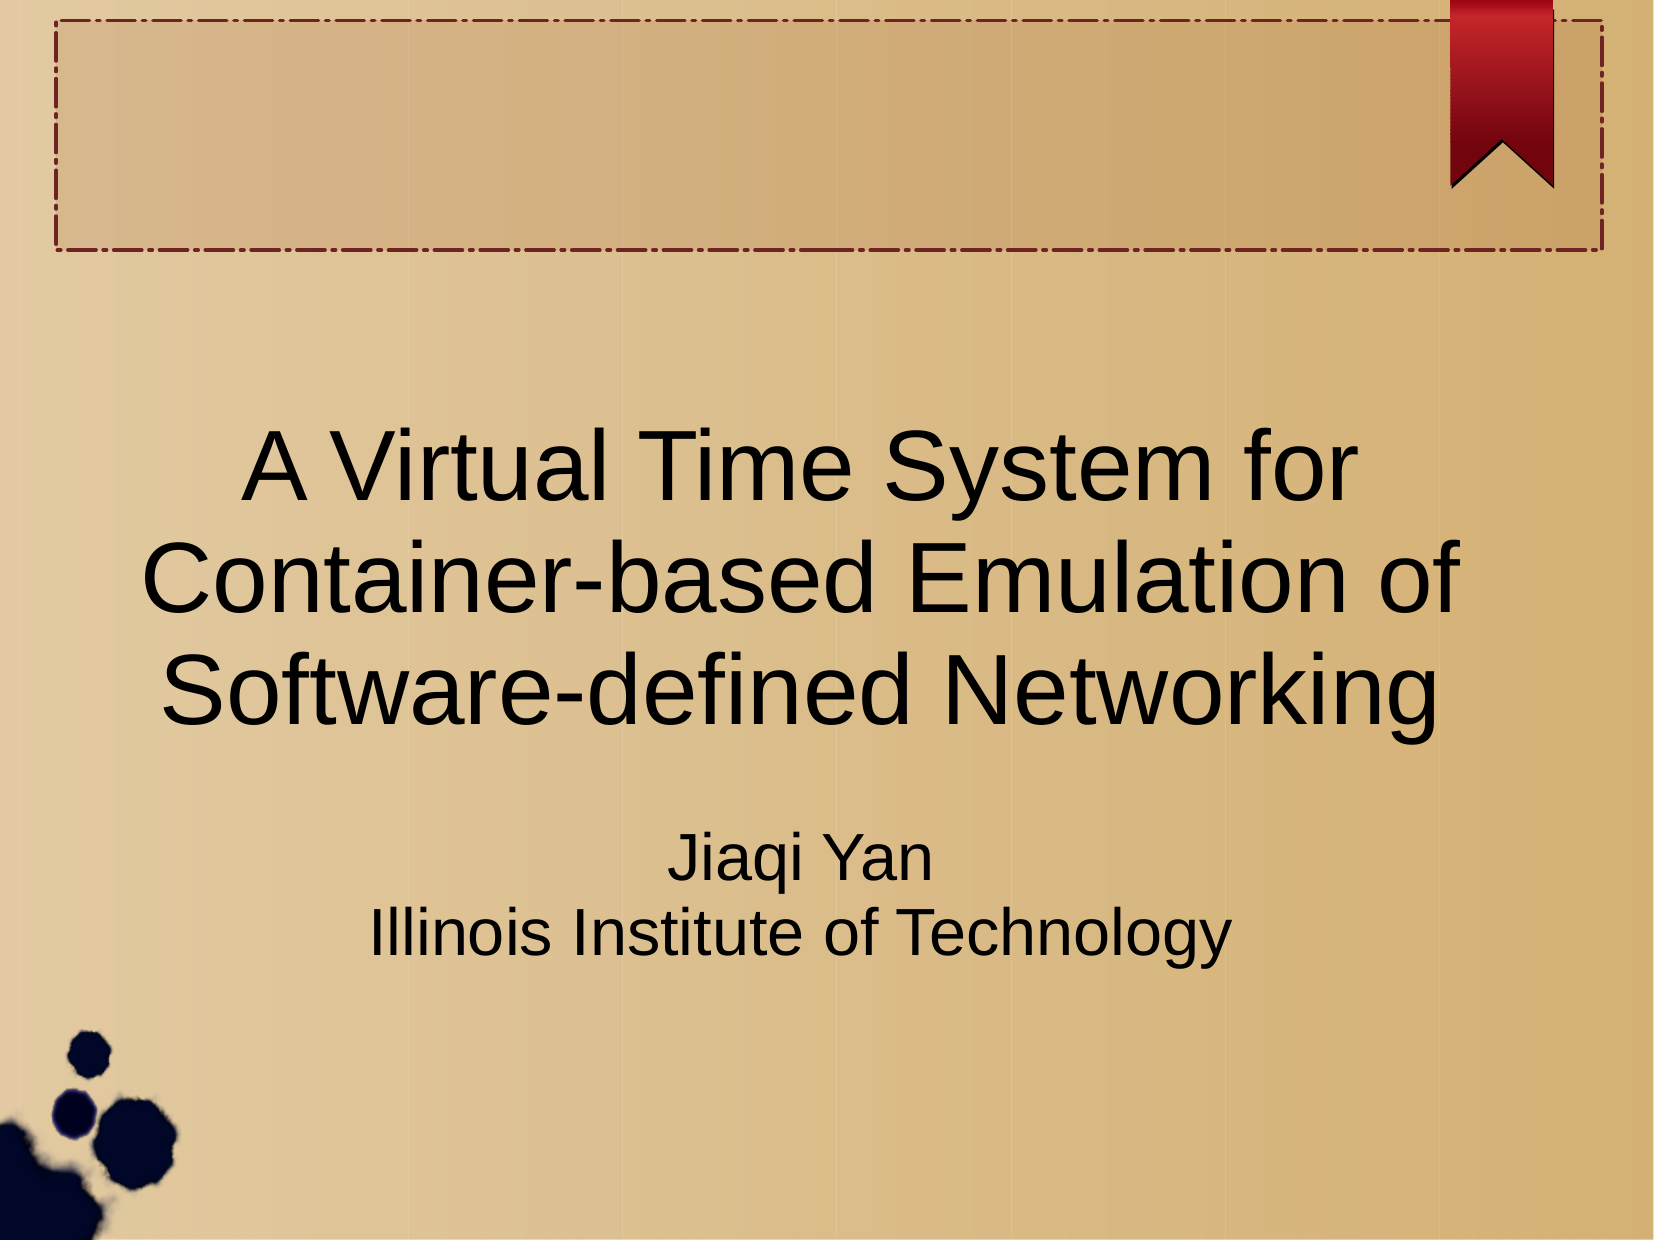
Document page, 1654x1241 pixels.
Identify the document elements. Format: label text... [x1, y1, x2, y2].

subtitle A Virtual Time System for Container-based Emulation of Software-defined Networking Jiaqi Yan Illinois Institute of Technology [56, 210, 1546, 1170]
